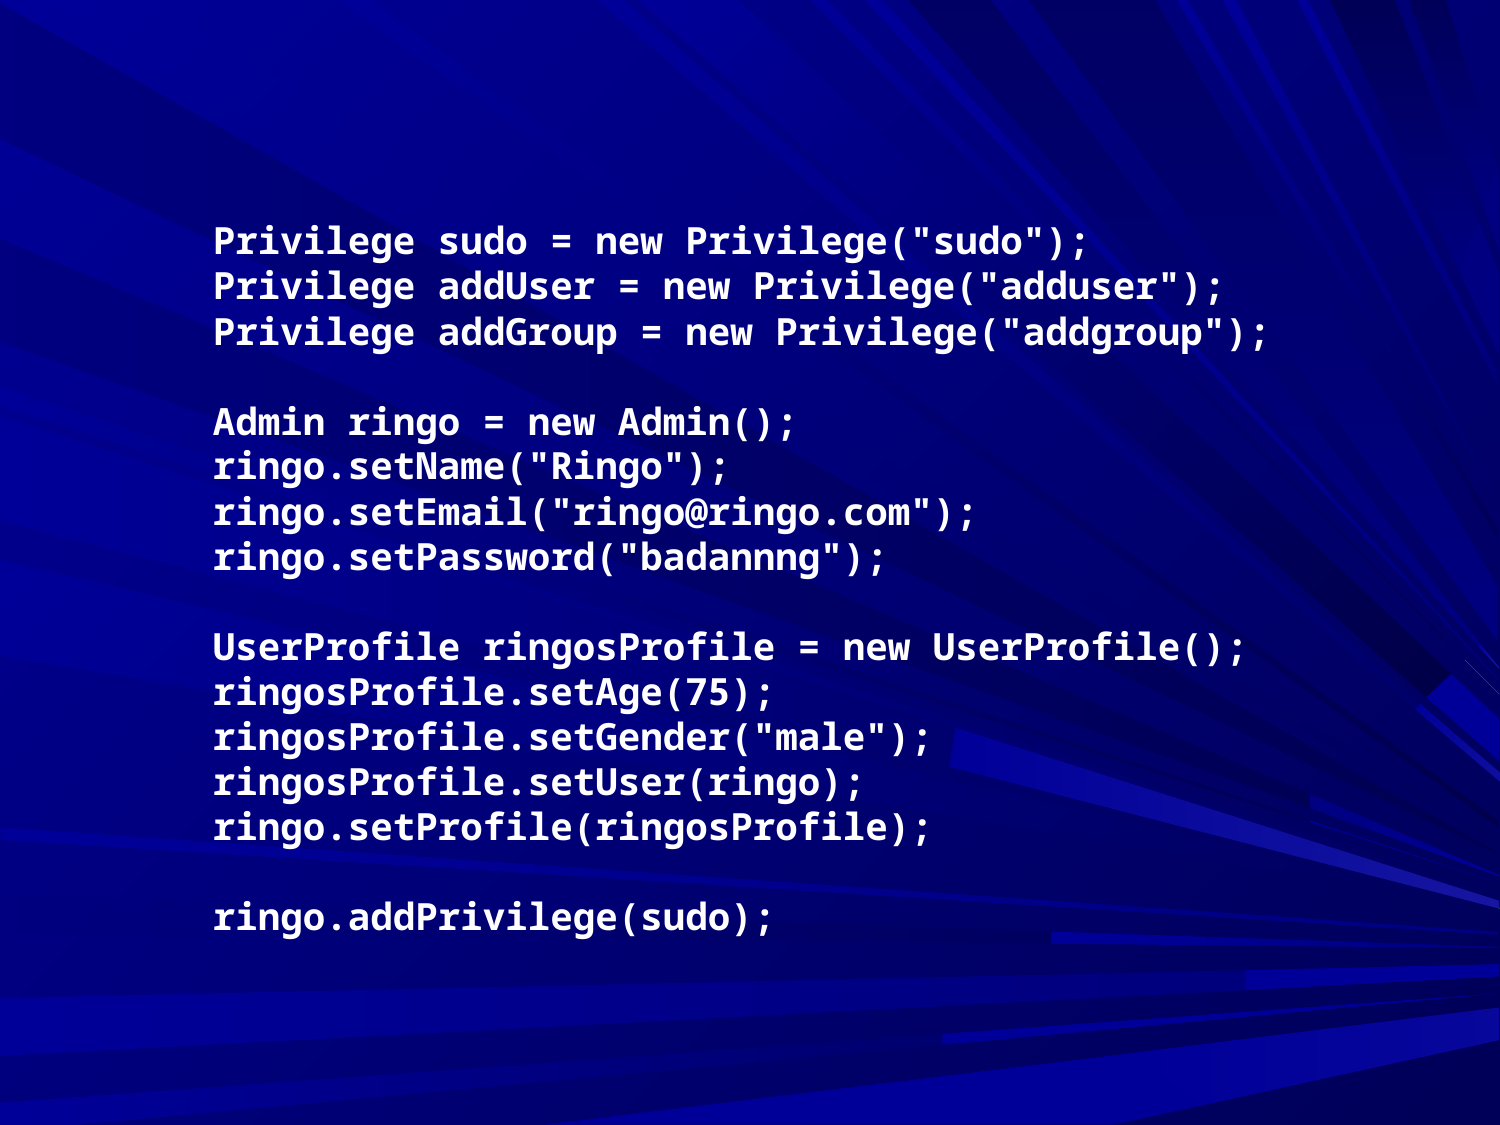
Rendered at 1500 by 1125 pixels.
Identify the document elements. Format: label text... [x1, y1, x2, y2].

text_box Privilege sudo = new Privilege("sudo"); Privilege addUser = new Privilege("adduser"); Privilege addGroup = new Privilege("addgroup"); Admin ringo = new Admin(); ringo.setName("Ringo"); ringo.setEmail("ringo@ringo.com"); ringo.setPassword("badannng"); UserProfile ringosProfile = new UserProfile(); ringosProfile.setAge(75); ringosProfile.setGender("male"); ringosProfile.setUser(ringo); ringo.setProfile(ringosProfile); ringo.addPrivilege(sudo); [18, 75, 1396, 1125]
